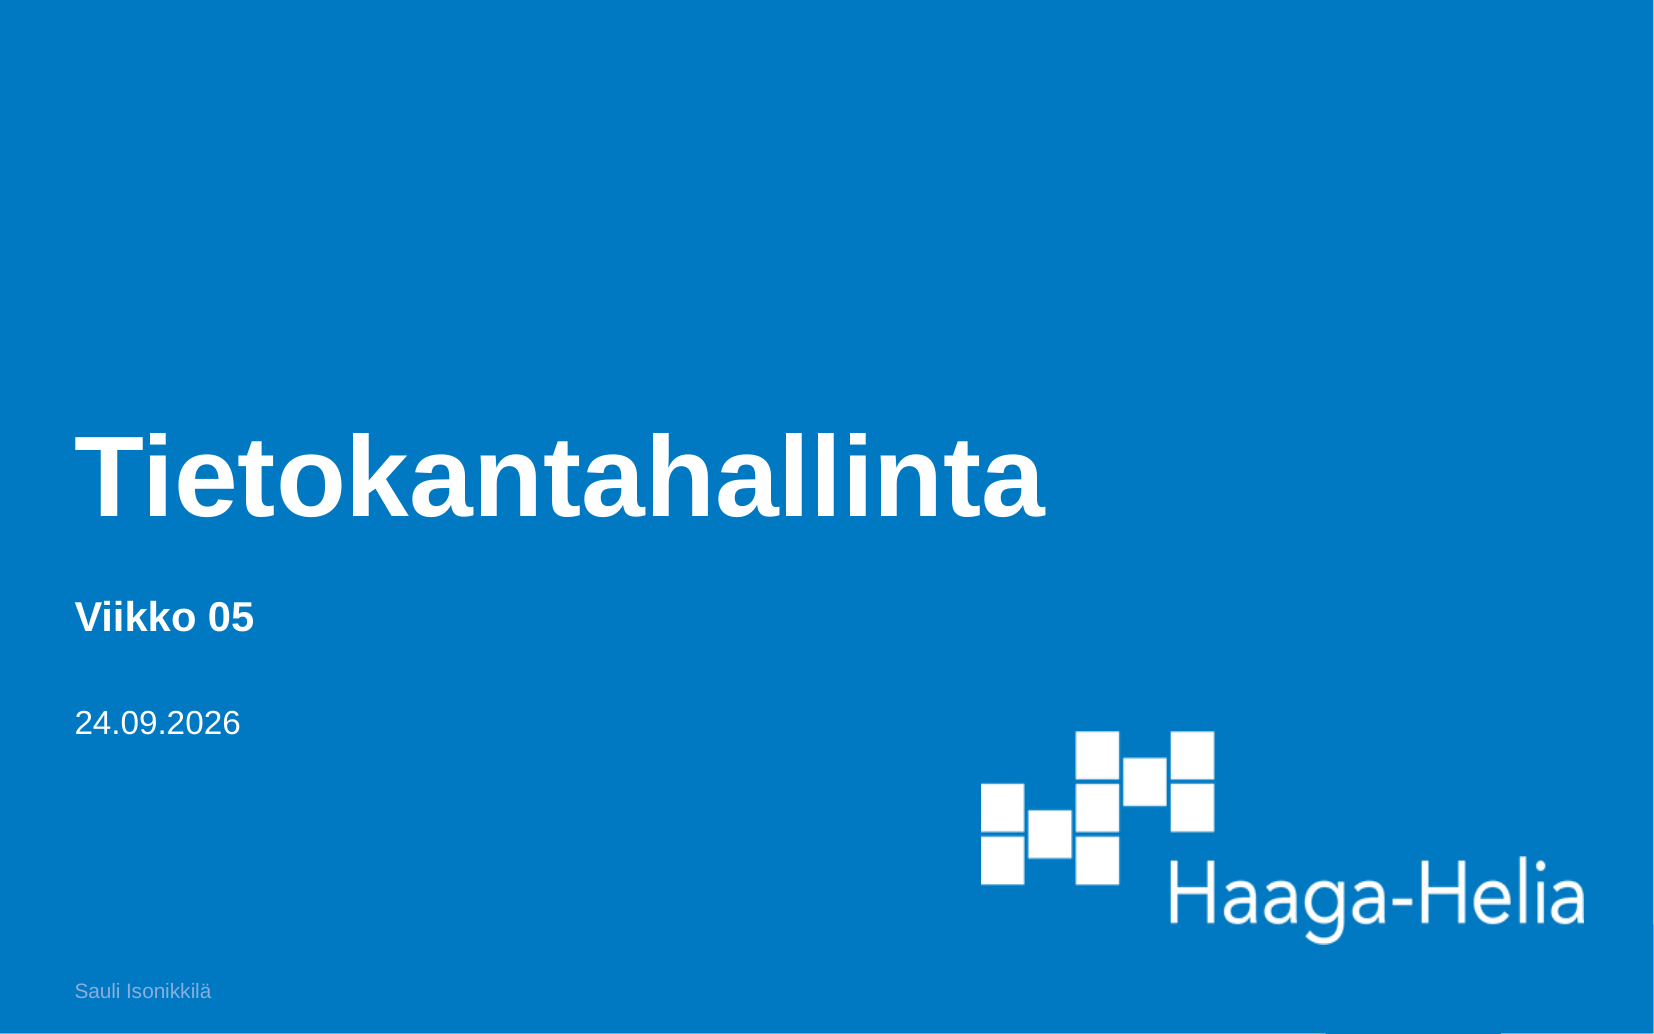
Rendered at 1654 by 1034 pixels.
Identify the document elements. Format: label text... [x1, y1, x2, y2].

slide_number 12.02.2024 [74, 685, 486, 741]
picture [981, 731, 1584, 945]
list Viikko 05 [74, 595, 1584, 684]
title Tietokantahallinta [74, 267, 1584, 540]
footer Sauli Isonikkilä [74, 947, 1326, 1003]
